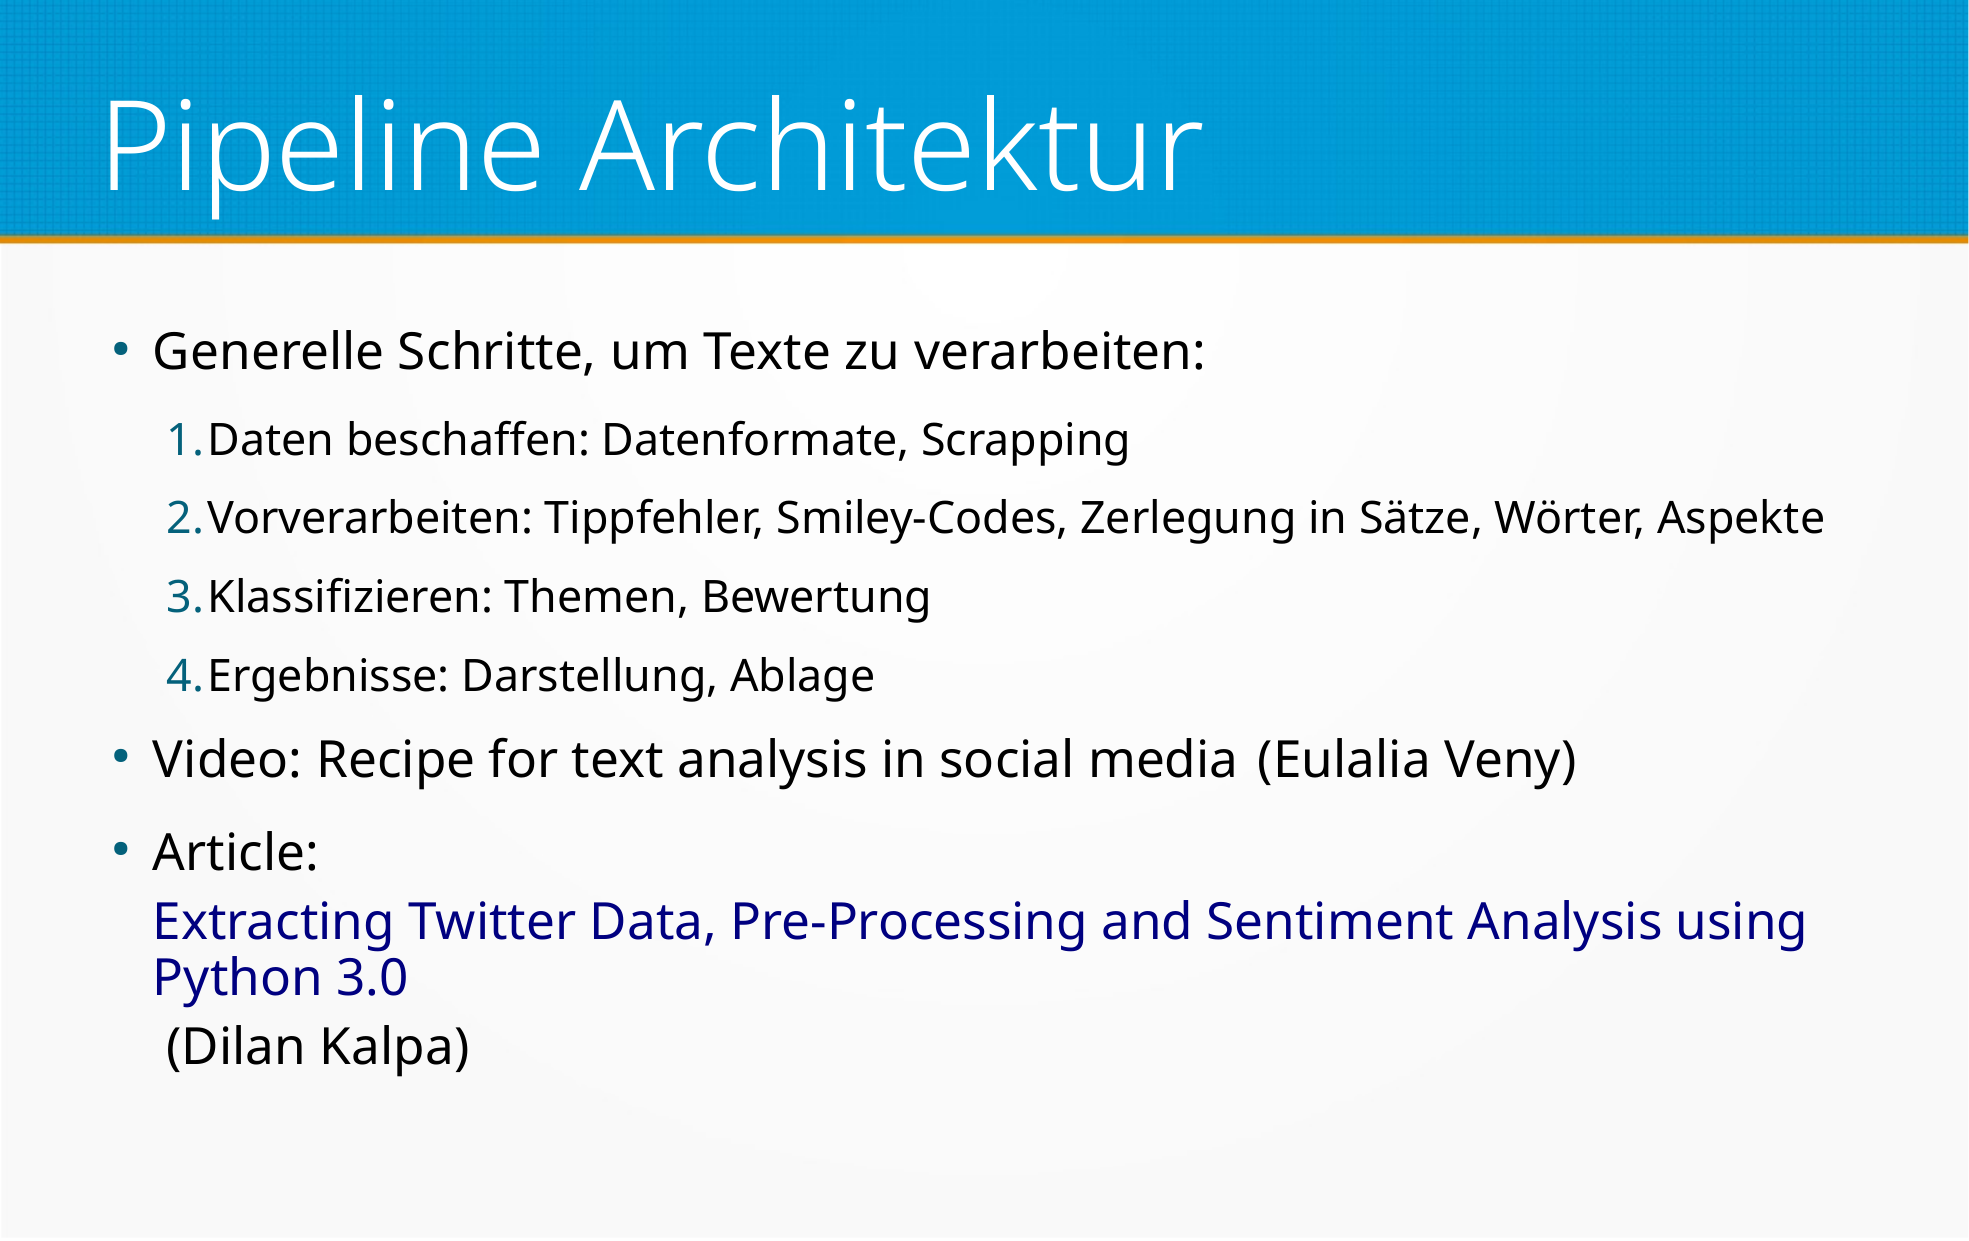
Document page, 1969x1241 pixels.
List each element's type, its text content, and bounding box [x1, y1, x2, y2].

picture [0, 233, 1969, 1241]
title Pipeline Architektur [98, 19, 1870, 227]
list Generelle Schritte, um Texte zu verarbeiten: Daten beschaffen: Datenformate, Scrapping Vorverarbeiten: Tippfehler, Smiley-Codes, Zerlegung in Sätze, Wörter, Aspekte Klassifizieren: Themen, Bewertung Ergebnisse: Darstellung, Ablage Video: Recipe for text analysis in social media (Eulalia Veny) Article: Extracting Twitter Data, Pre-Processing and Sentiment Analysis using Python 3.0 (Dilan Kalpa) [98, 315, 1861, 1081]
